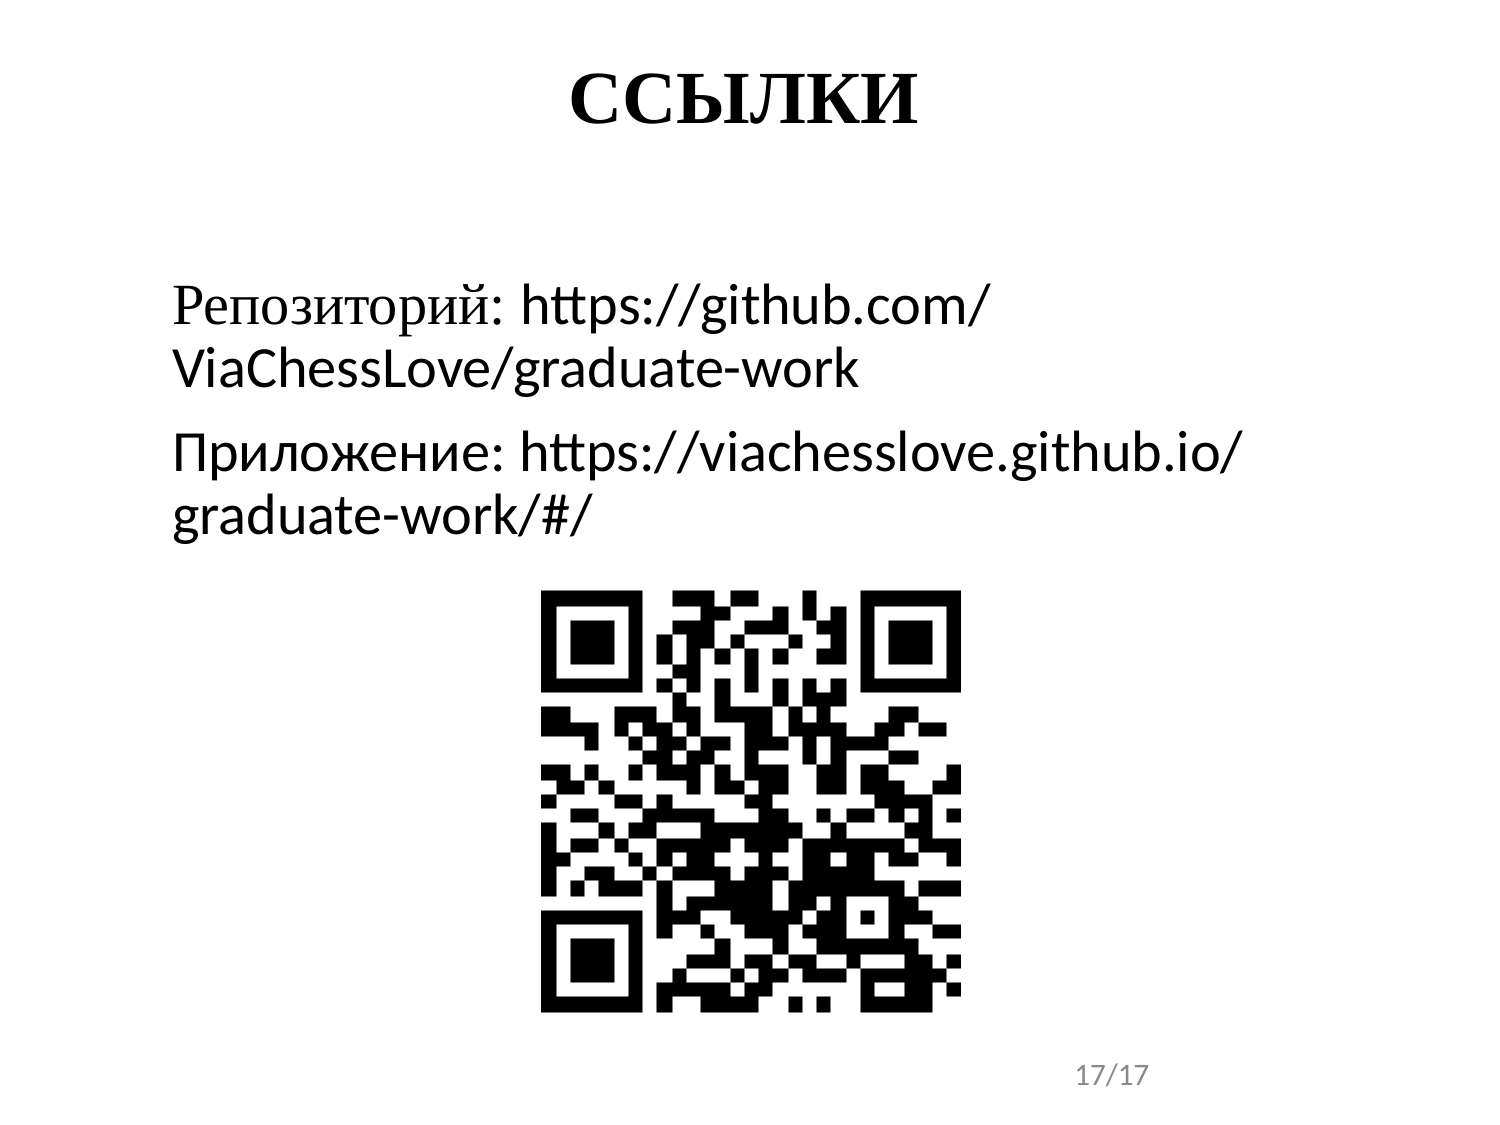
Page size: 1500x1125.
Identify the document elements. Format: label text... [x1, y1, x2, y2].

title ССЫЛКИ [0, 0, 1494, 199]
slide_number 17/17 [1059, 1042, 1397, 1103]
list Репозиторий: https://github.com/ViaChessLove/graduate-work Приложение: https://viachesslove.github.io/graduate-work/#/ [160, 269, 1340, 805]
picture [541, 805, 961, 1021]
